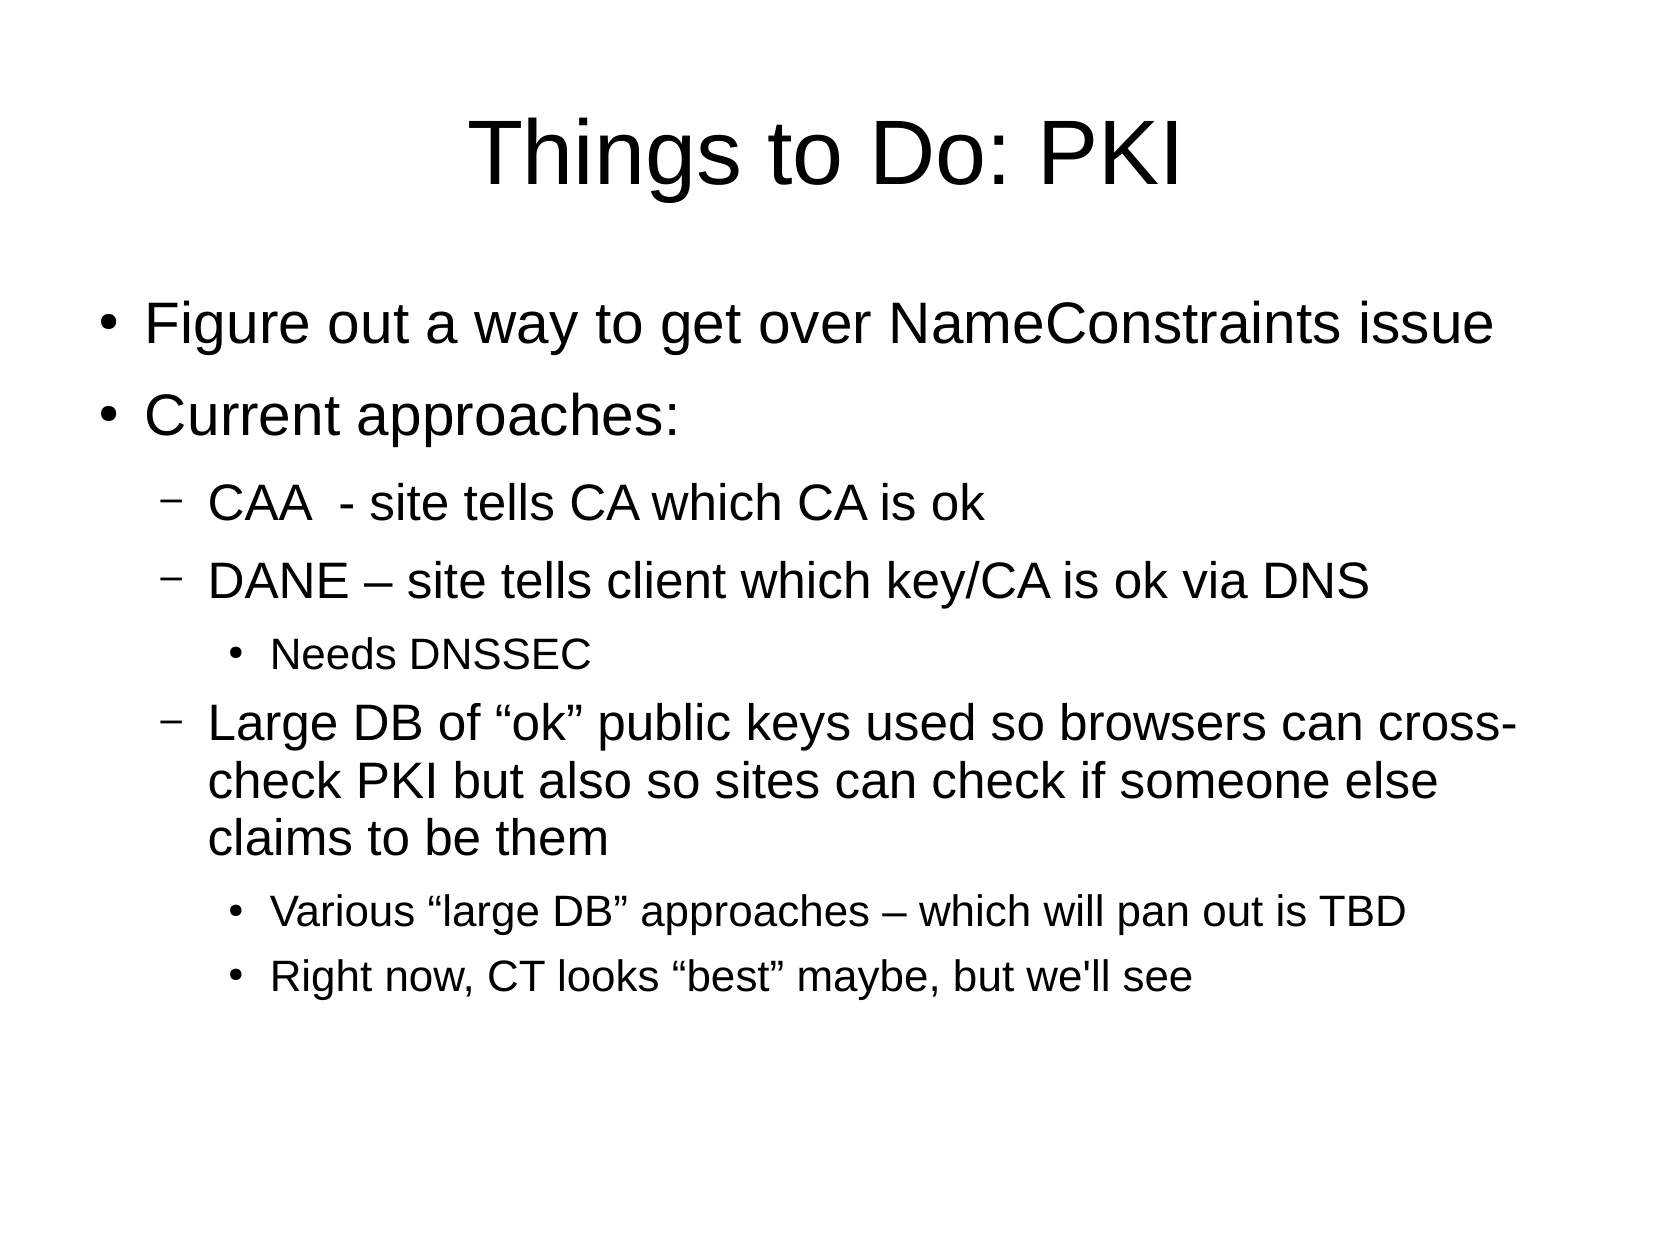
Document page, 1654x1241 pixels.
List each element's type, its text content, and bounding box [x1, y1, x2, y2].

list Figure out a way to get over NameConstraints issue Current approaches: CAA - site tells CA which CA is ok DANE – site tells client which key/CA is ok via DNS Needs DNSSEC Large DB of “ok” public keys used so browsers can cross-check PKI but also so sites can check if someone else claims to be them Various “large DB” approaches – which will pan out is TBD Right now, CT looks “best” maybe, but we'll see [82, 290, 1538, 1010]
title Things to Do: PKI [82, 49, 1571, 257]
